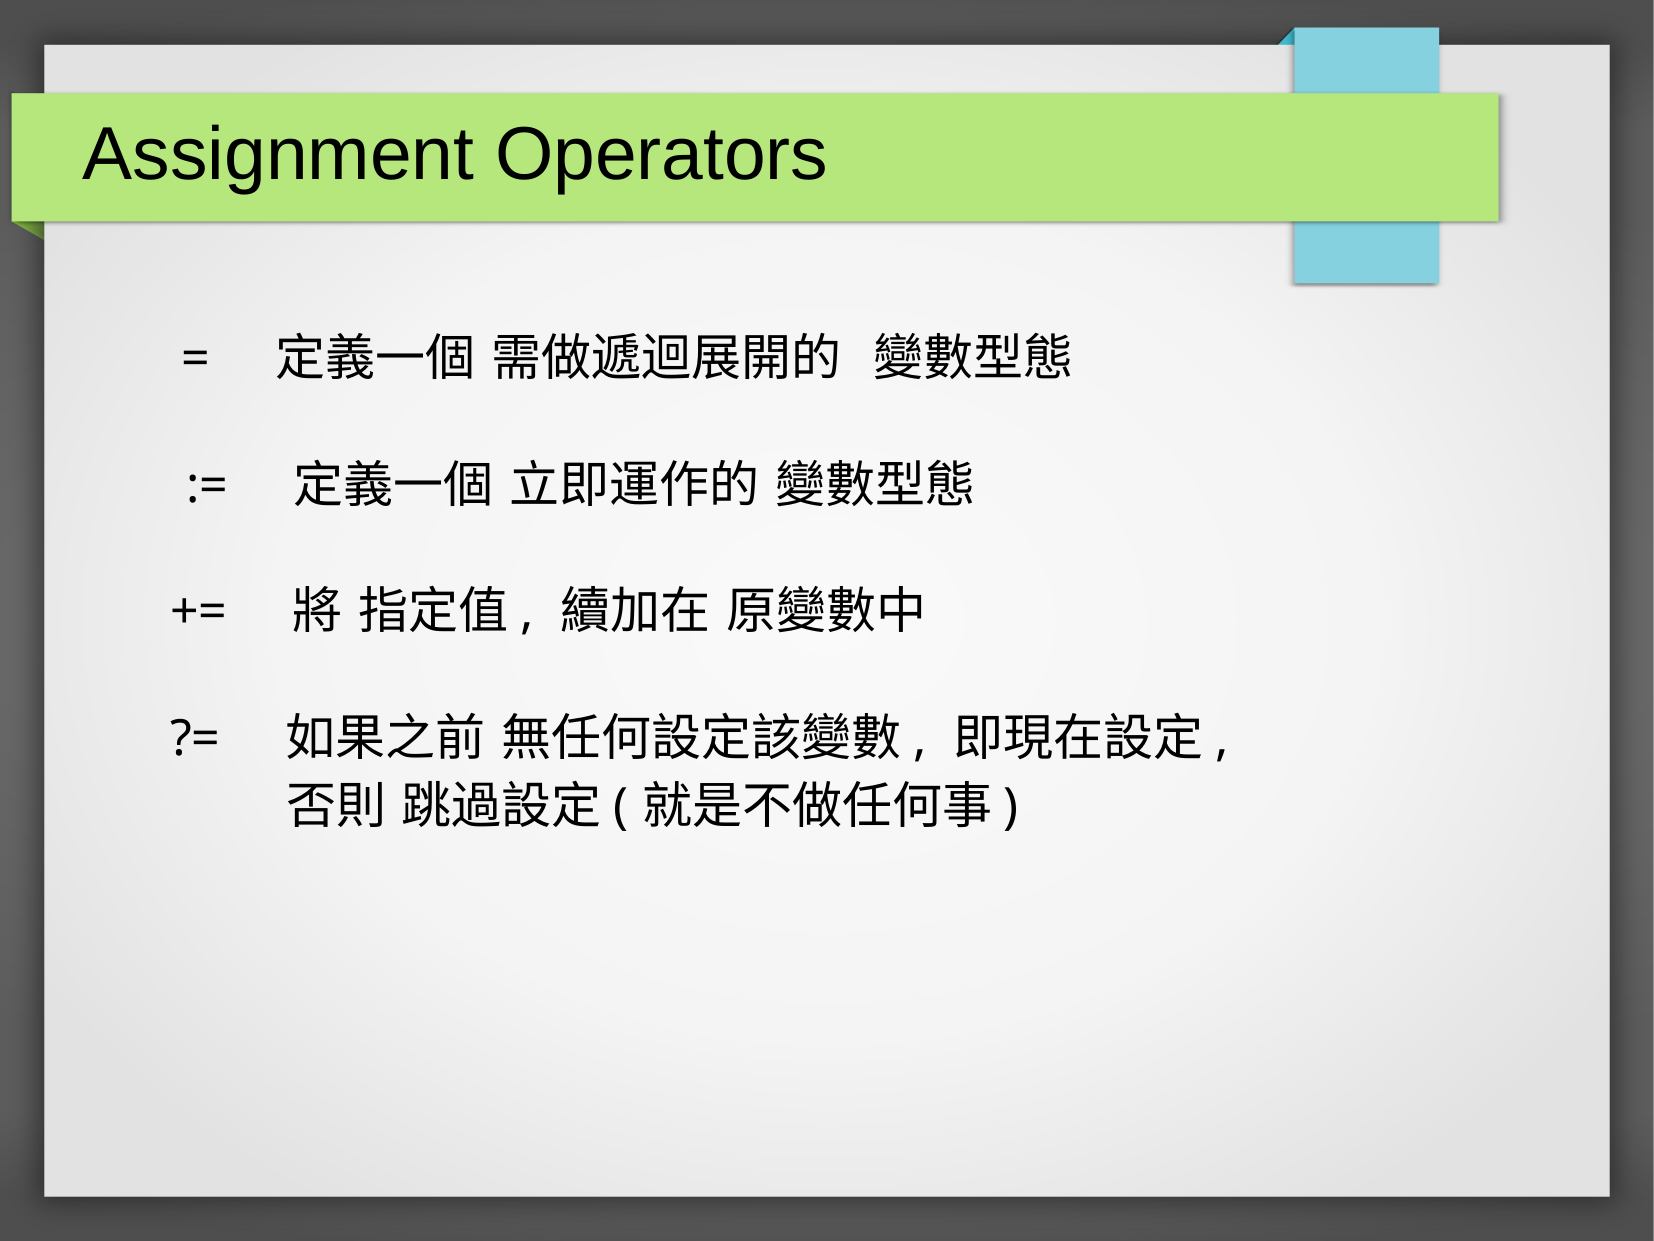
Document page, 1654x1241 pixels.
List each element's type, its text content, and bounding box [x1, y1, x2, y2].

title Assignment Operators [82, 94, 1264, 213]
text_box = 定義一個 需做遞迴展開的 變數型態 := 定義一個 立即運作的 變數型態 += 將 指定值, 續加在 原變數中 ?= 如果之前 無任何設定該變數, 即現在設定, 否則 跳過設定(就是不做任何事) [127, 315, 1336, 796]
picture [0, 0, 1654, 1241]
